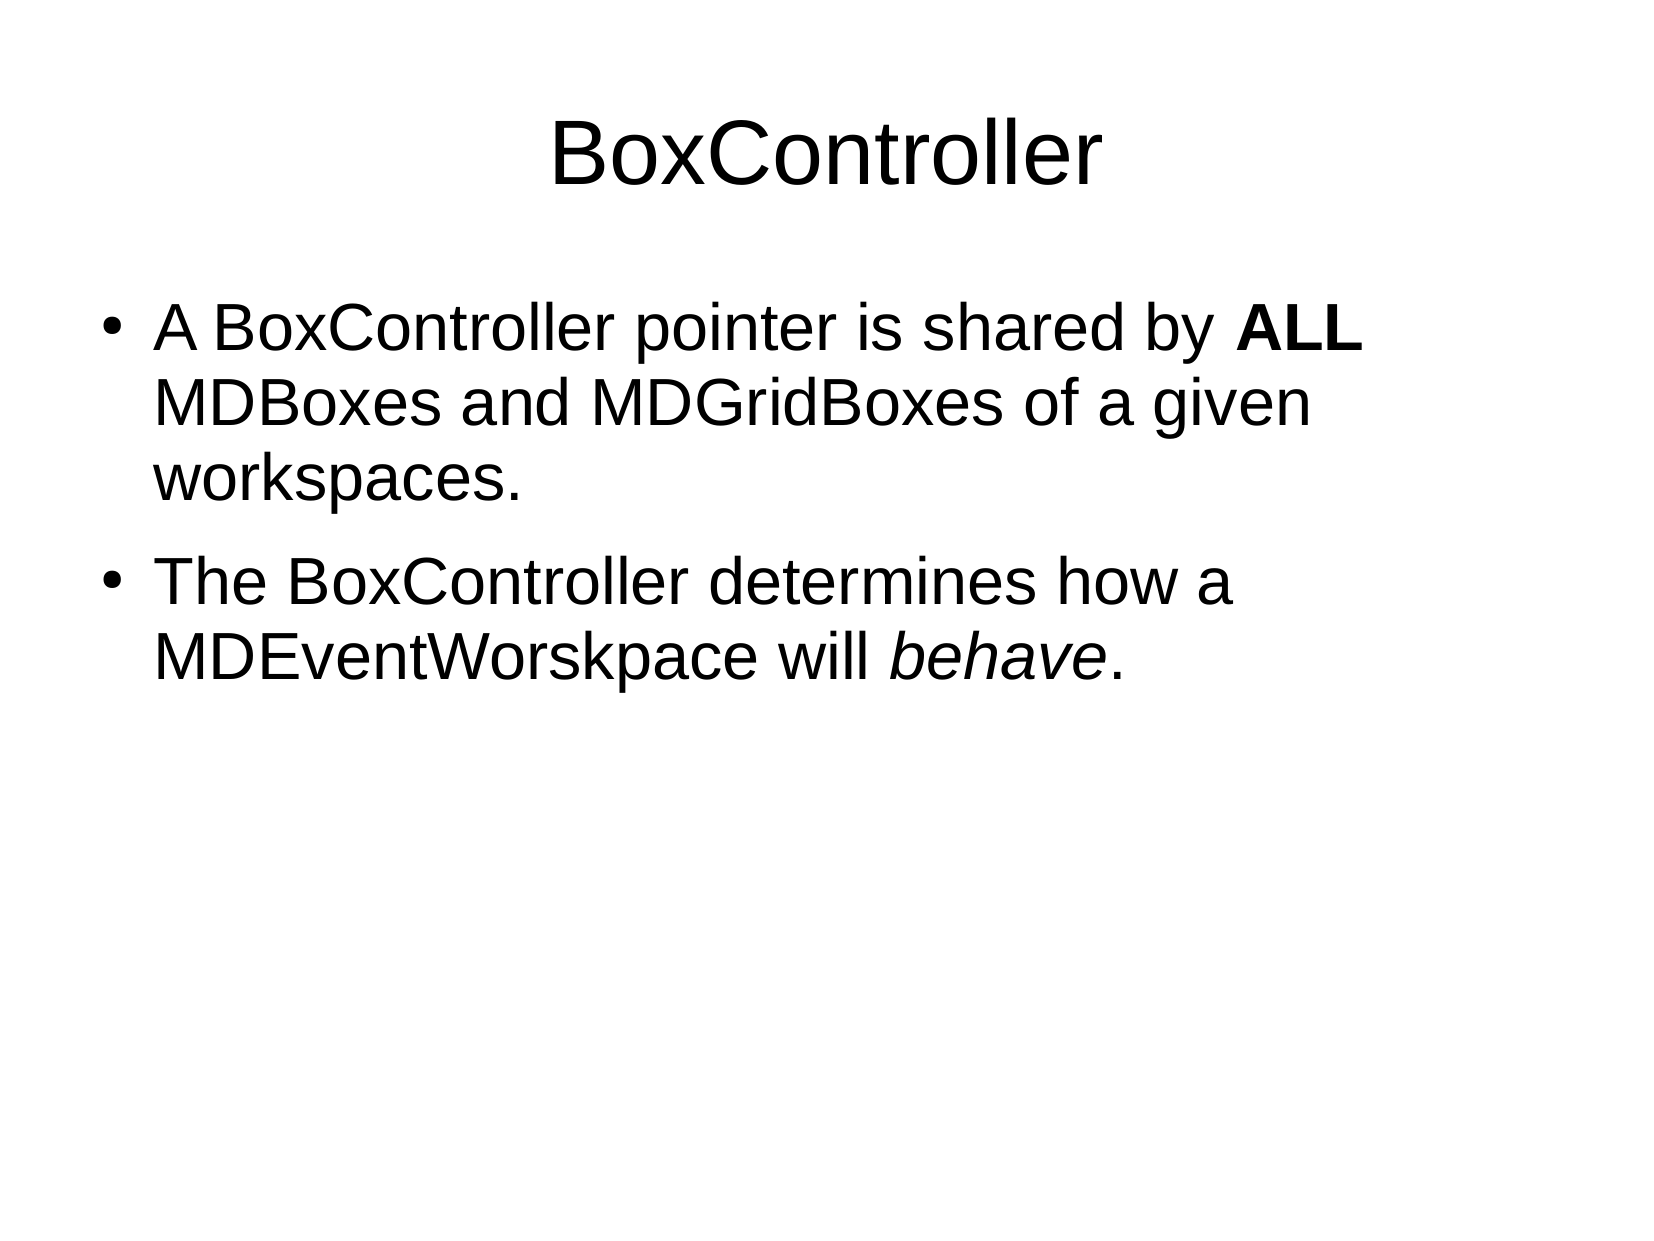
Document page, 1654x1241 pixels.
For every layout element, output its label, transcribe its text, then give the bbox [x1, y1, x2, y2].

title BoxController [82, 49, 1571, 257]
list A BoxController pointer is shared by ALL MDBoxes and MDGridBoxes of a given workspaces. The BoxController determines how a MDEventWorskpace will behave. [82, 290, 1571, 1109]
